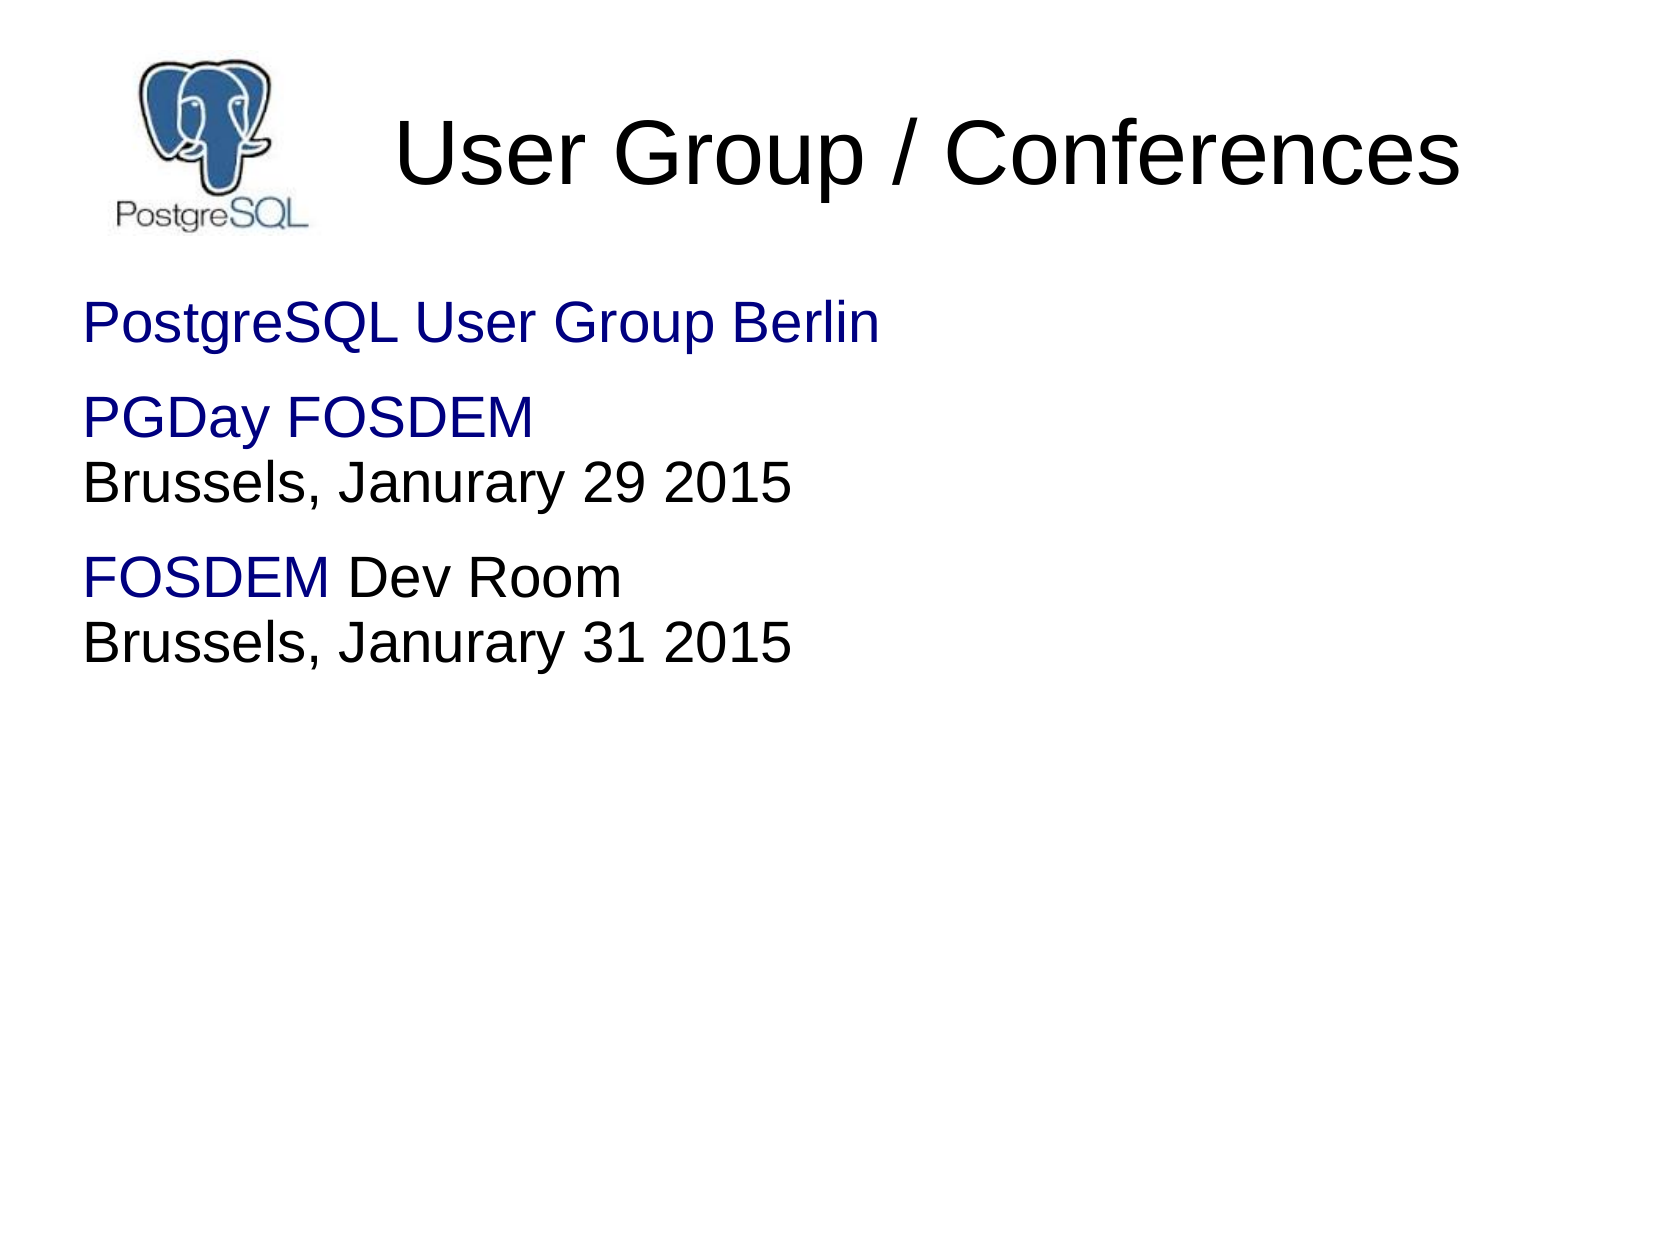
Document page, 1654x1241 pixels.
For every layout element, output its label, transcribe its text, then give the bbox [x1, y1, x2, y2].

picture [58, 50, 356, 237]
list PostgreSQL User Group Berlin PGDay FOSDEM Brussels, Janurary 29 2015 FOSDEM Dev Room Brussels, Janurary 31 2015 [82, 290, 1538, 1010]
title User Group / Conferences [82, 49, 1571, 257]
